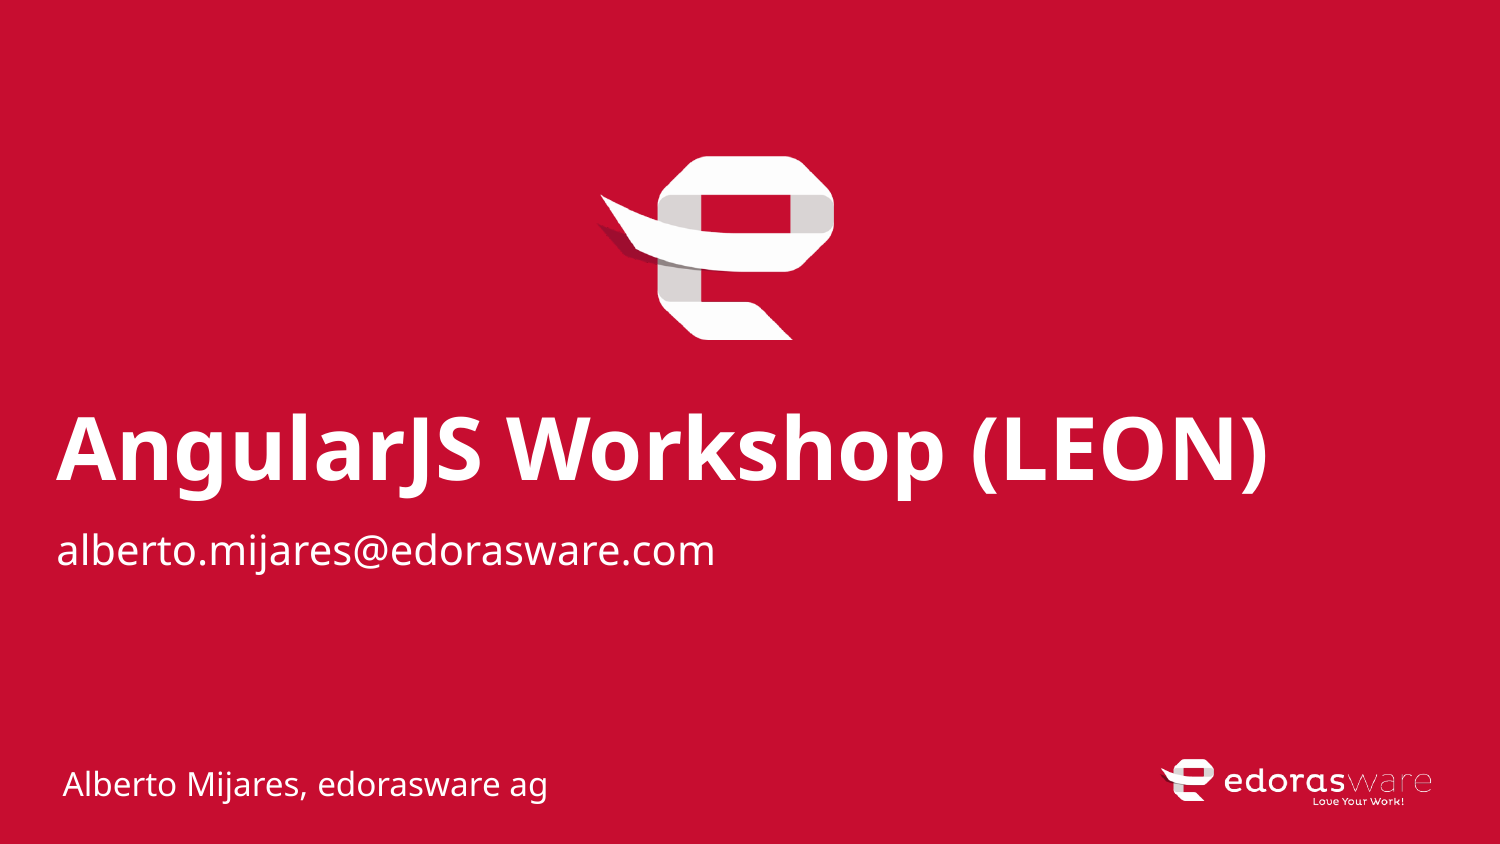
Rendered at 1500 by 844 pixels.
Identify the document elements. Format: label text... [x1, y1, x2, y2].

picture [1151, 748, 1436, 815]
subtitle alberto.mijares@edorasware.com [41, 517, 1459, 741]
title AngularJS Workshop (LEON) [41, 374, 1459, 517]
picture [596, 156, 834, 340]
text_box Alberto Mijares, edorasware ag [47, 756, 565, 811]
